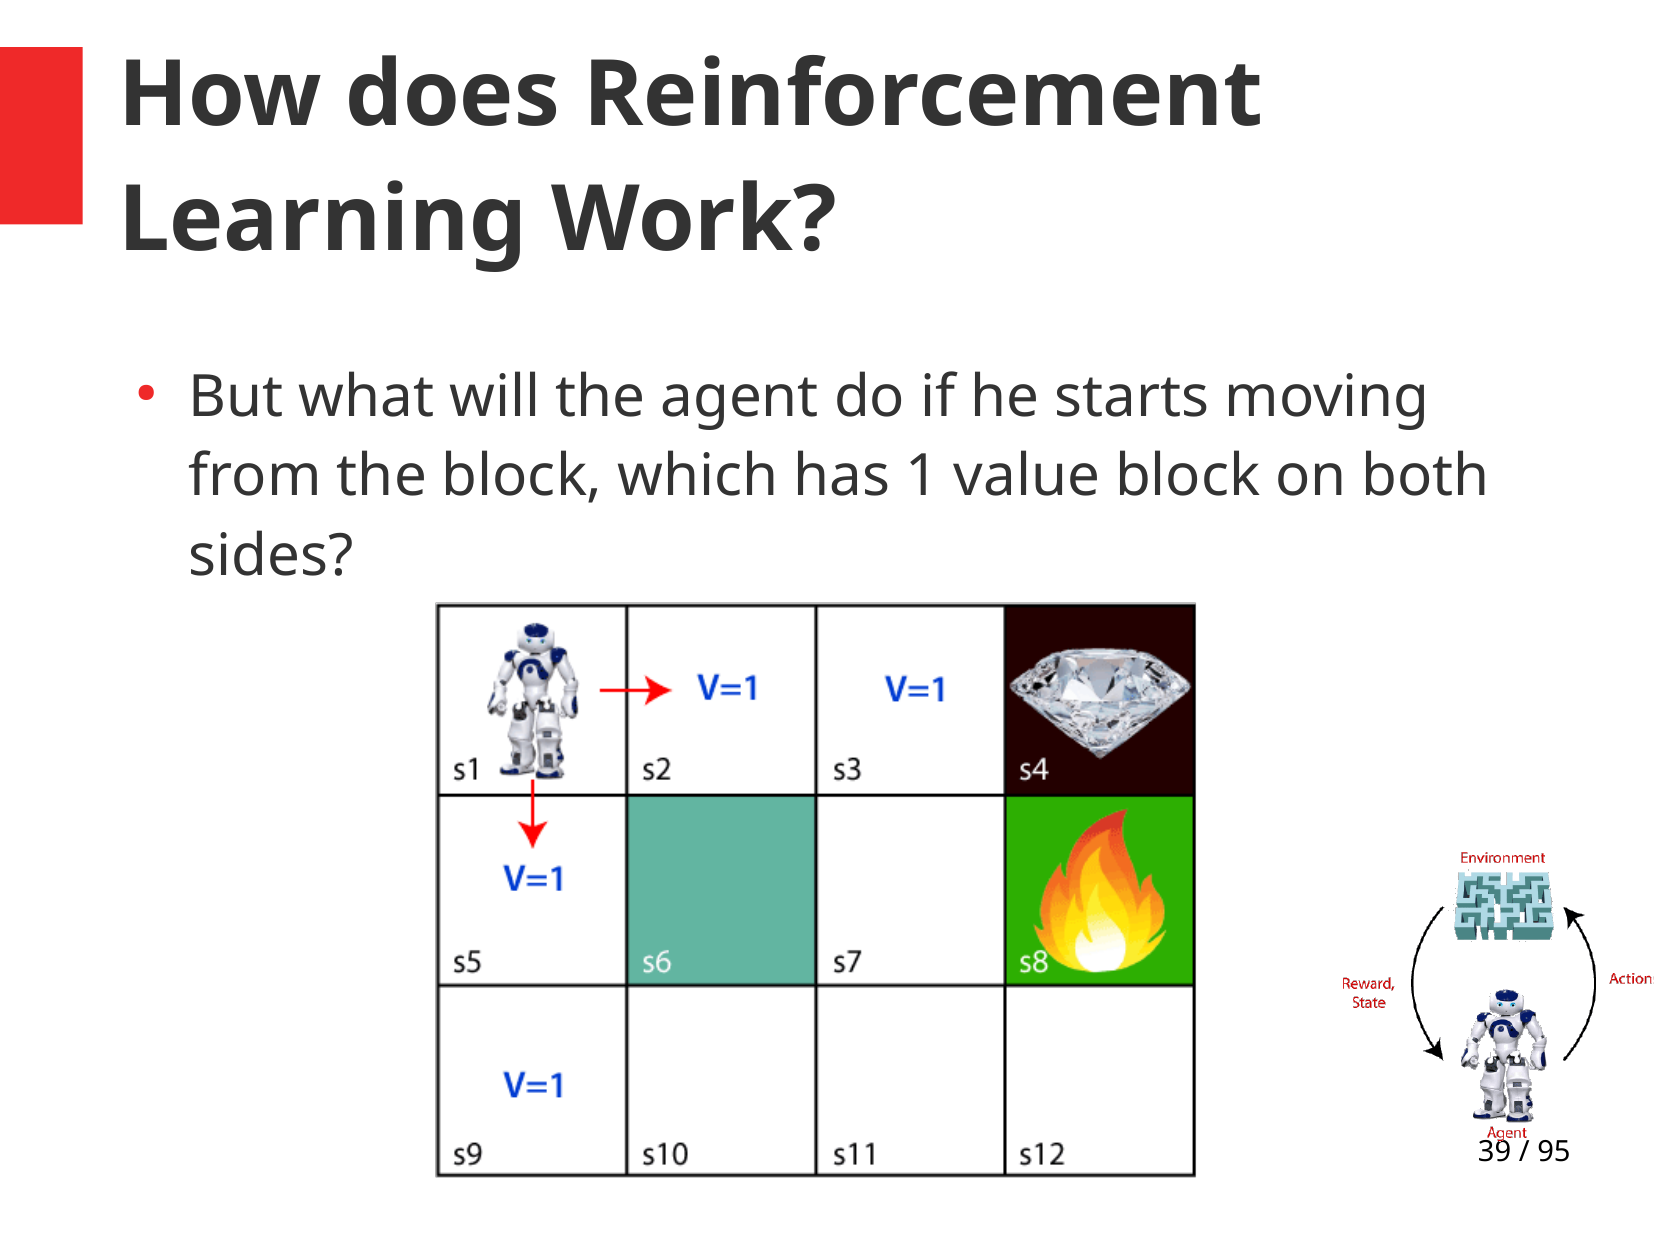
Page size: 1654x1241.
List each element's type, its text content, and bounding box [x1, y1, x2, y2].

picture [425, 578, 1207, 1204]
title How does Reinforcement Learning Work? [118, 28, 1571, 278]
list But what will the agent do if he starts moving from the block, which has 1 value block on both sides? [118, 354, 1536, 1074]
picture [1334, 847, 1654, 1146]
